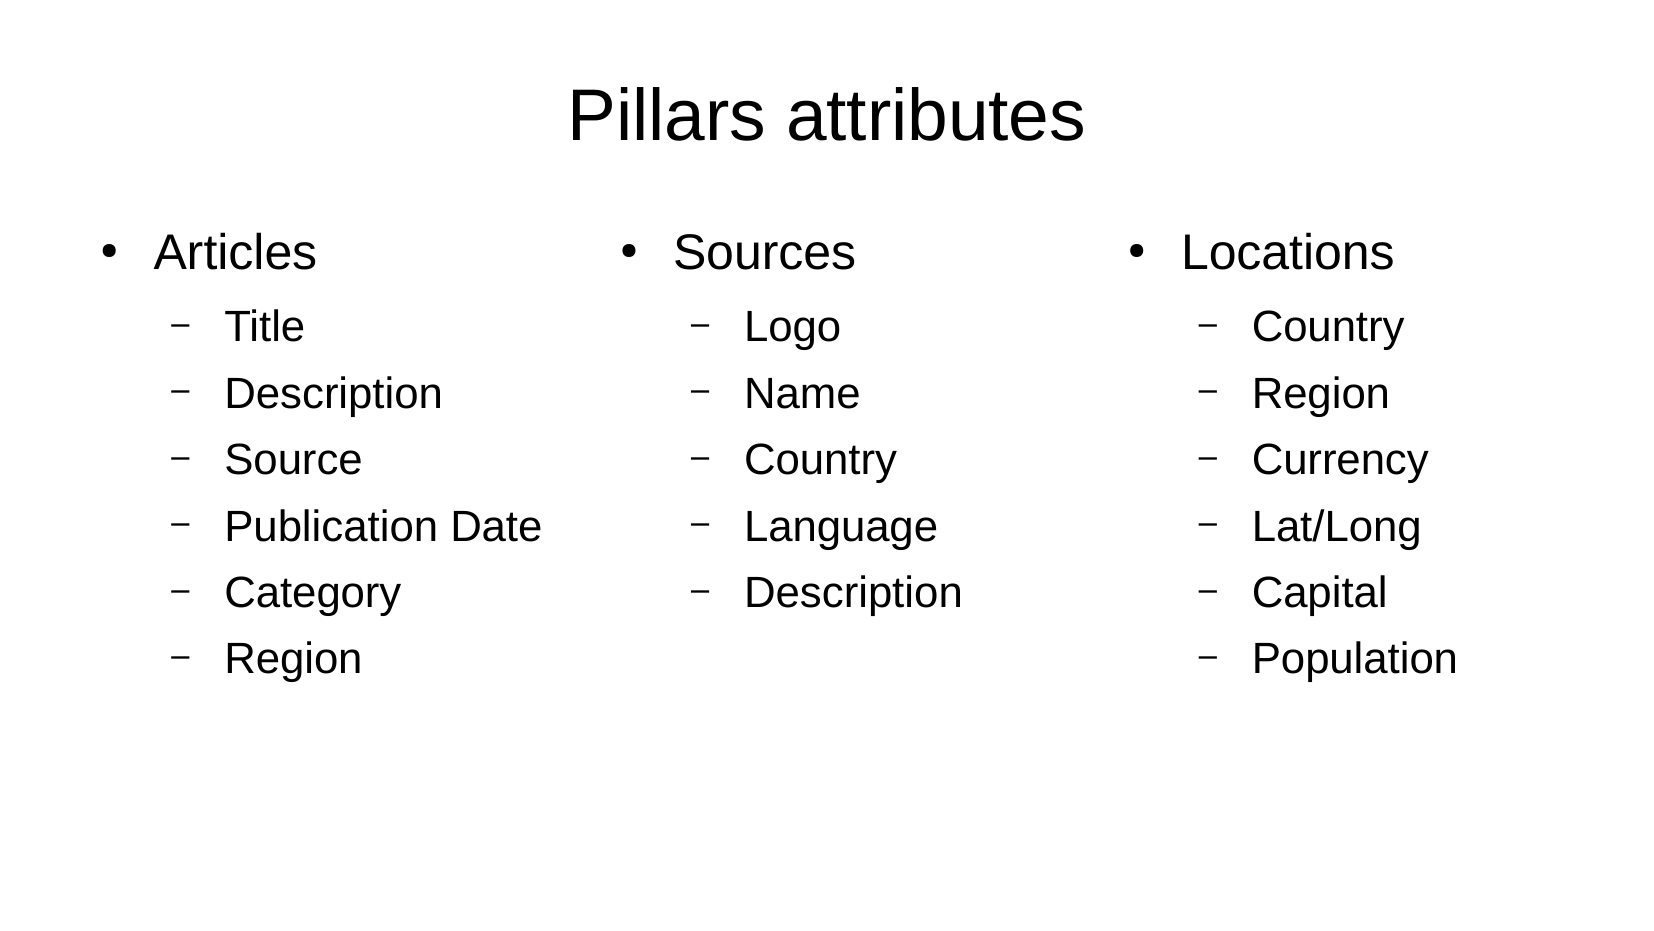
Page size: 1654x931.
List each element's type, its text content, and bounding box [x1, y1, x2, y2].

title Pillars attributes [82, 37, 1571, 193]
list Sources Logo Name Country Language Description [602, 224, 1040, 898]
list Locations Country Region Currency Lat/Long Capital Population [1110, 224, 1572, 886]
list Articles Title Description Source Publication Date Category Region [82, 224, 556, 898]
